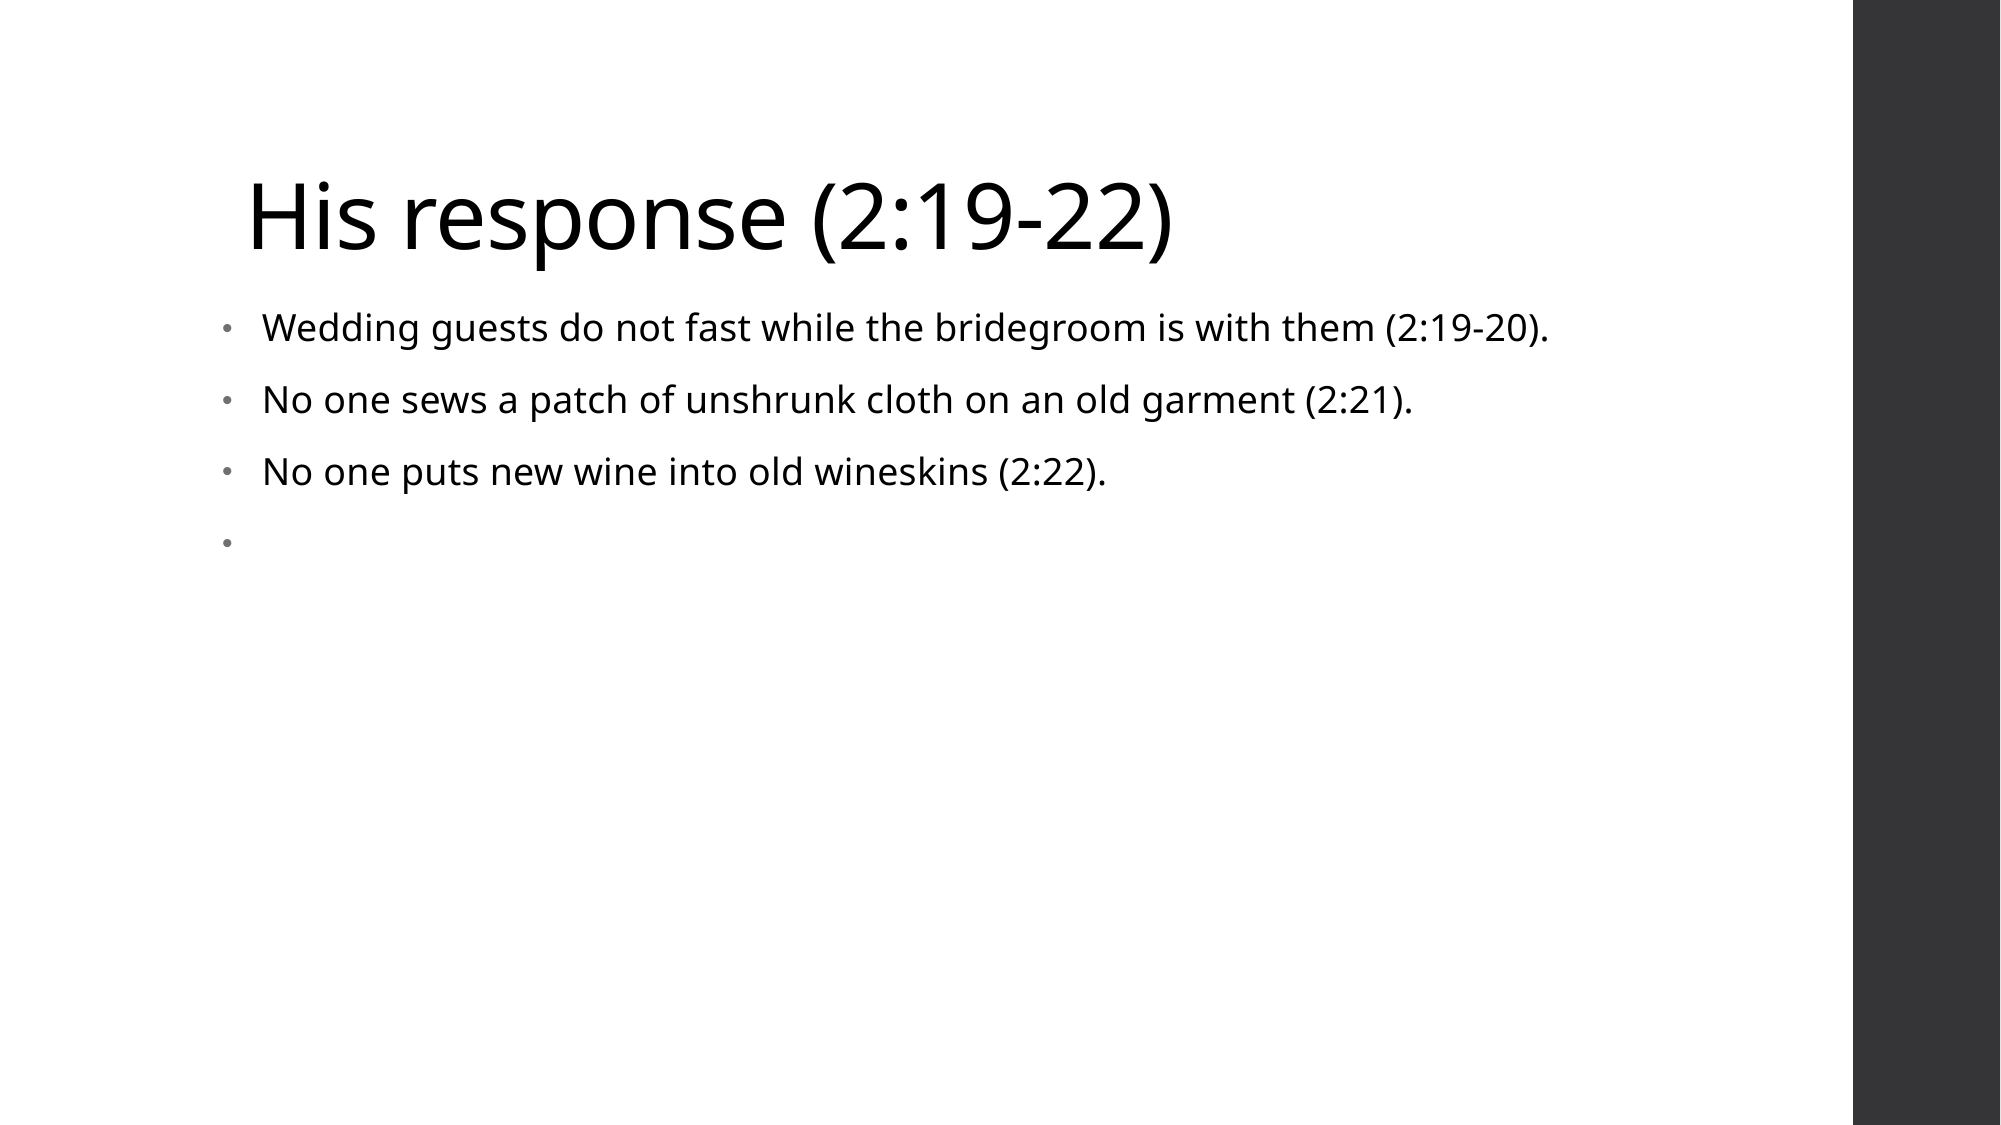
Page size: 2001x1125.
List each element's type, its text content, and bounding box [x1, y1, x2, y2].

title His response (2:19-22) [206, 60, 1797, 278]
list Wedding guests do not fast while the bridegroom is with them (2:19-20). No one sews a patch of unshrunk cloth on an old garment (2:21). No one puts new wine into old wineskins (2:22). [206, 299, 1617, 1014]
